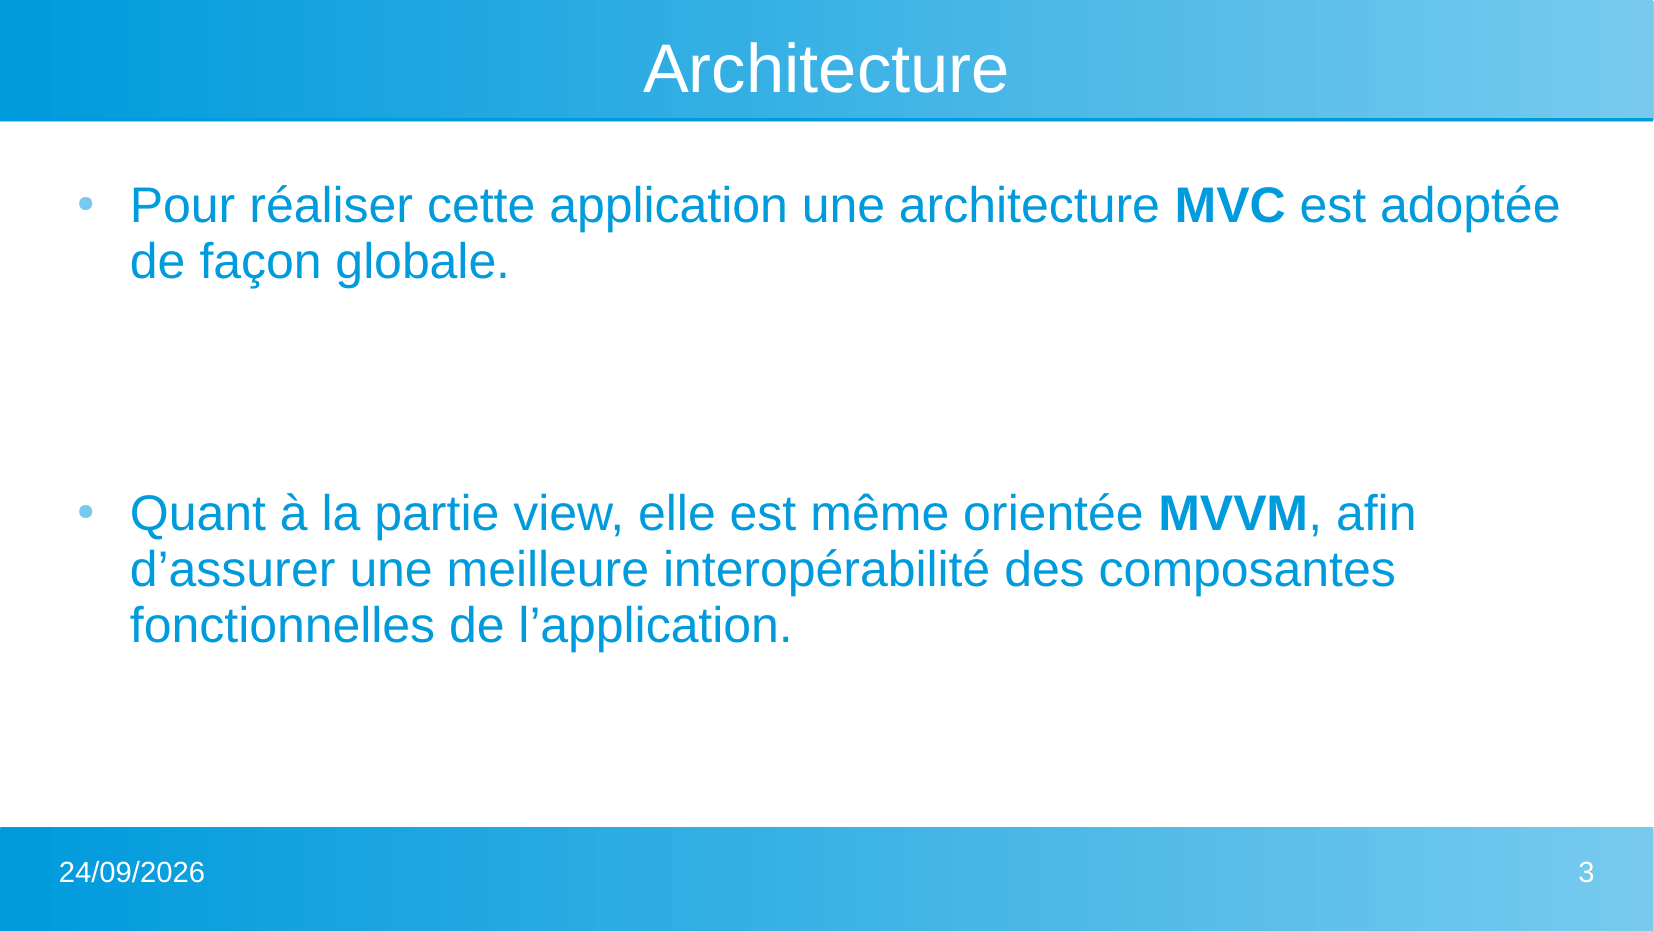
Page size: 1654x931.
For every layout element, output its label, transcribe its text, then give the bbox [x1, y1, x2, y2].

list Quant à la partie view, elle est même orientée MVVM, afin d’assurer une meilleure interopérabilité des composantes fonctionnelles de l’application. [59, 485, 1595, 768]
title Architecture [59, 29, 1595, 108]
list Pour réaliser cette application une architecture MVC est adoptée de façon globale. [59, 177, 1595, 459]
